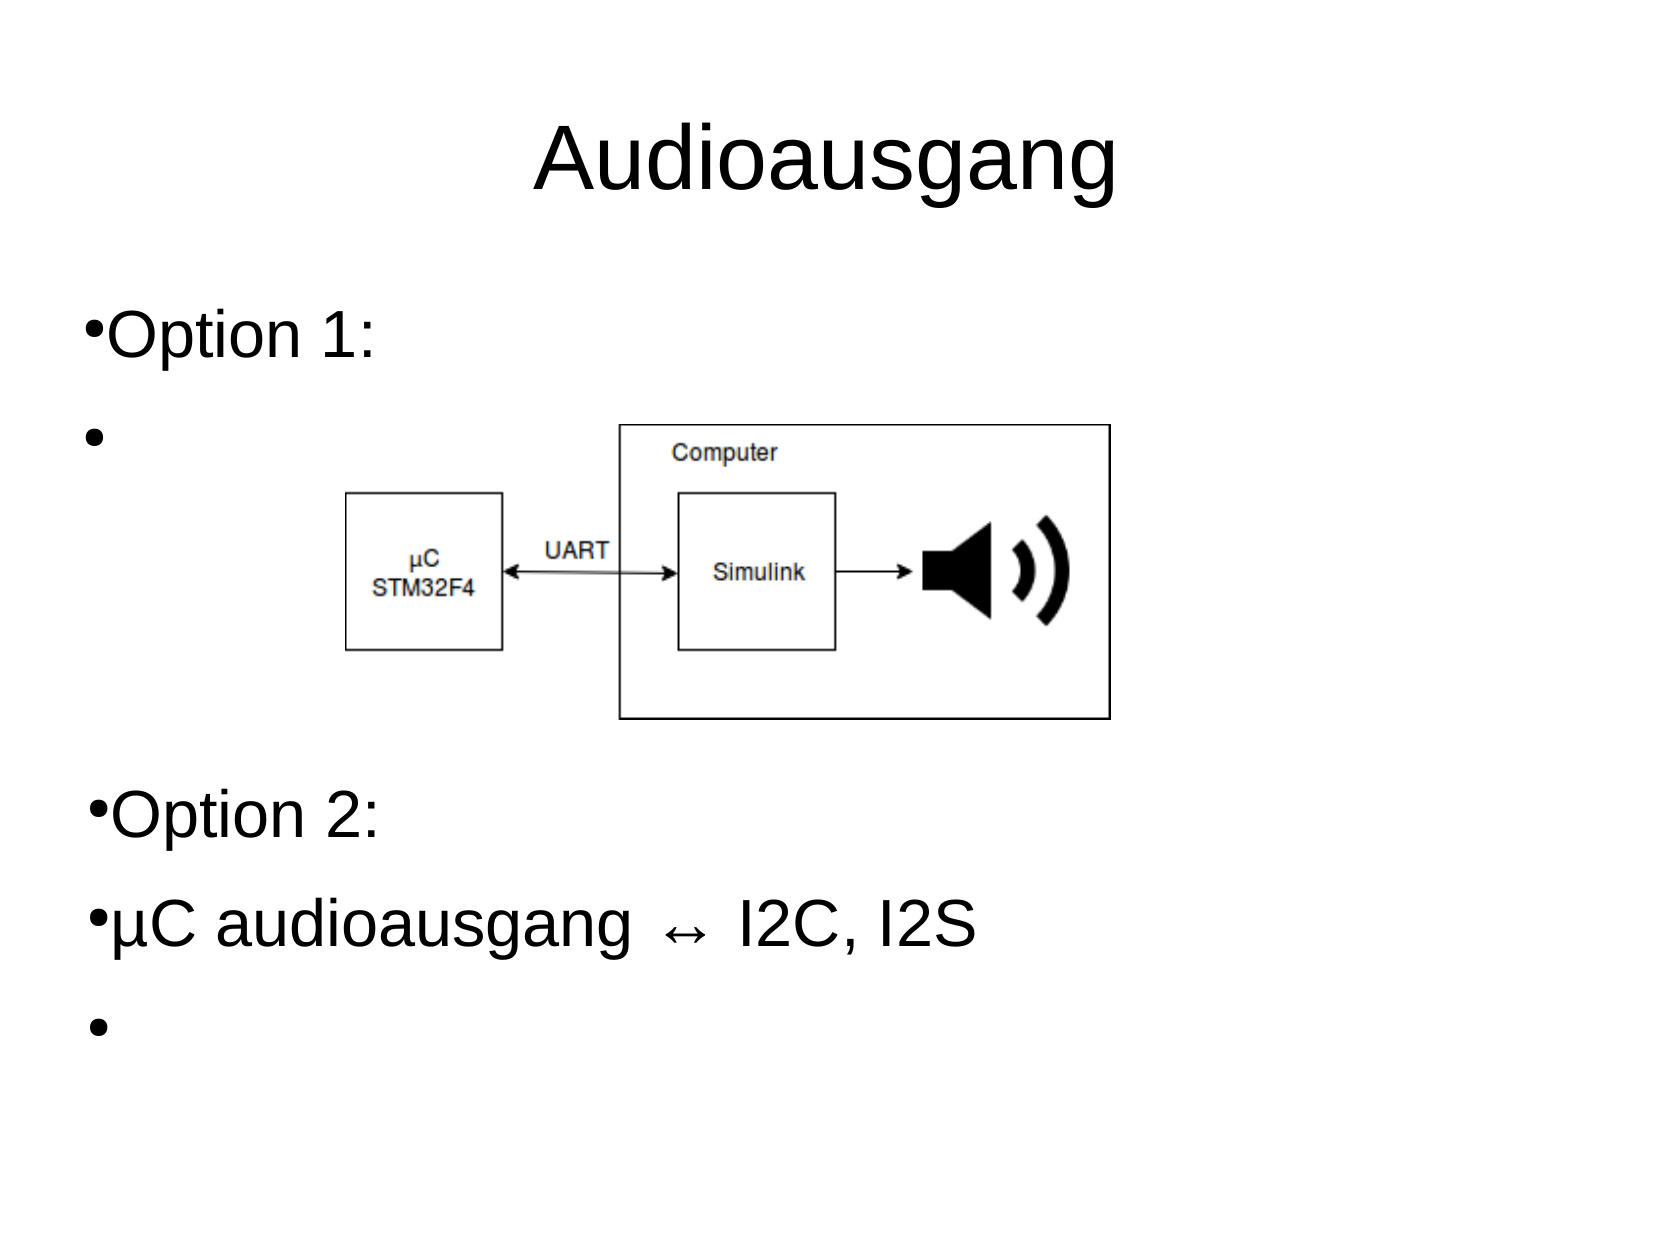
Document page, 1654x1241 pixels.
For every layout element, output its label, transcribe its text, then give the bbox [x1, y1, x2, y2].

list Option 1: [82, 290, 1571, 406]
list Option 2: µC audioausgang ↔ I2C, I2S [86, 770, 1576, 1186]
title Audioausgang [82, 49, 1571, 257]
picture [345, 424, 1111, 721]
